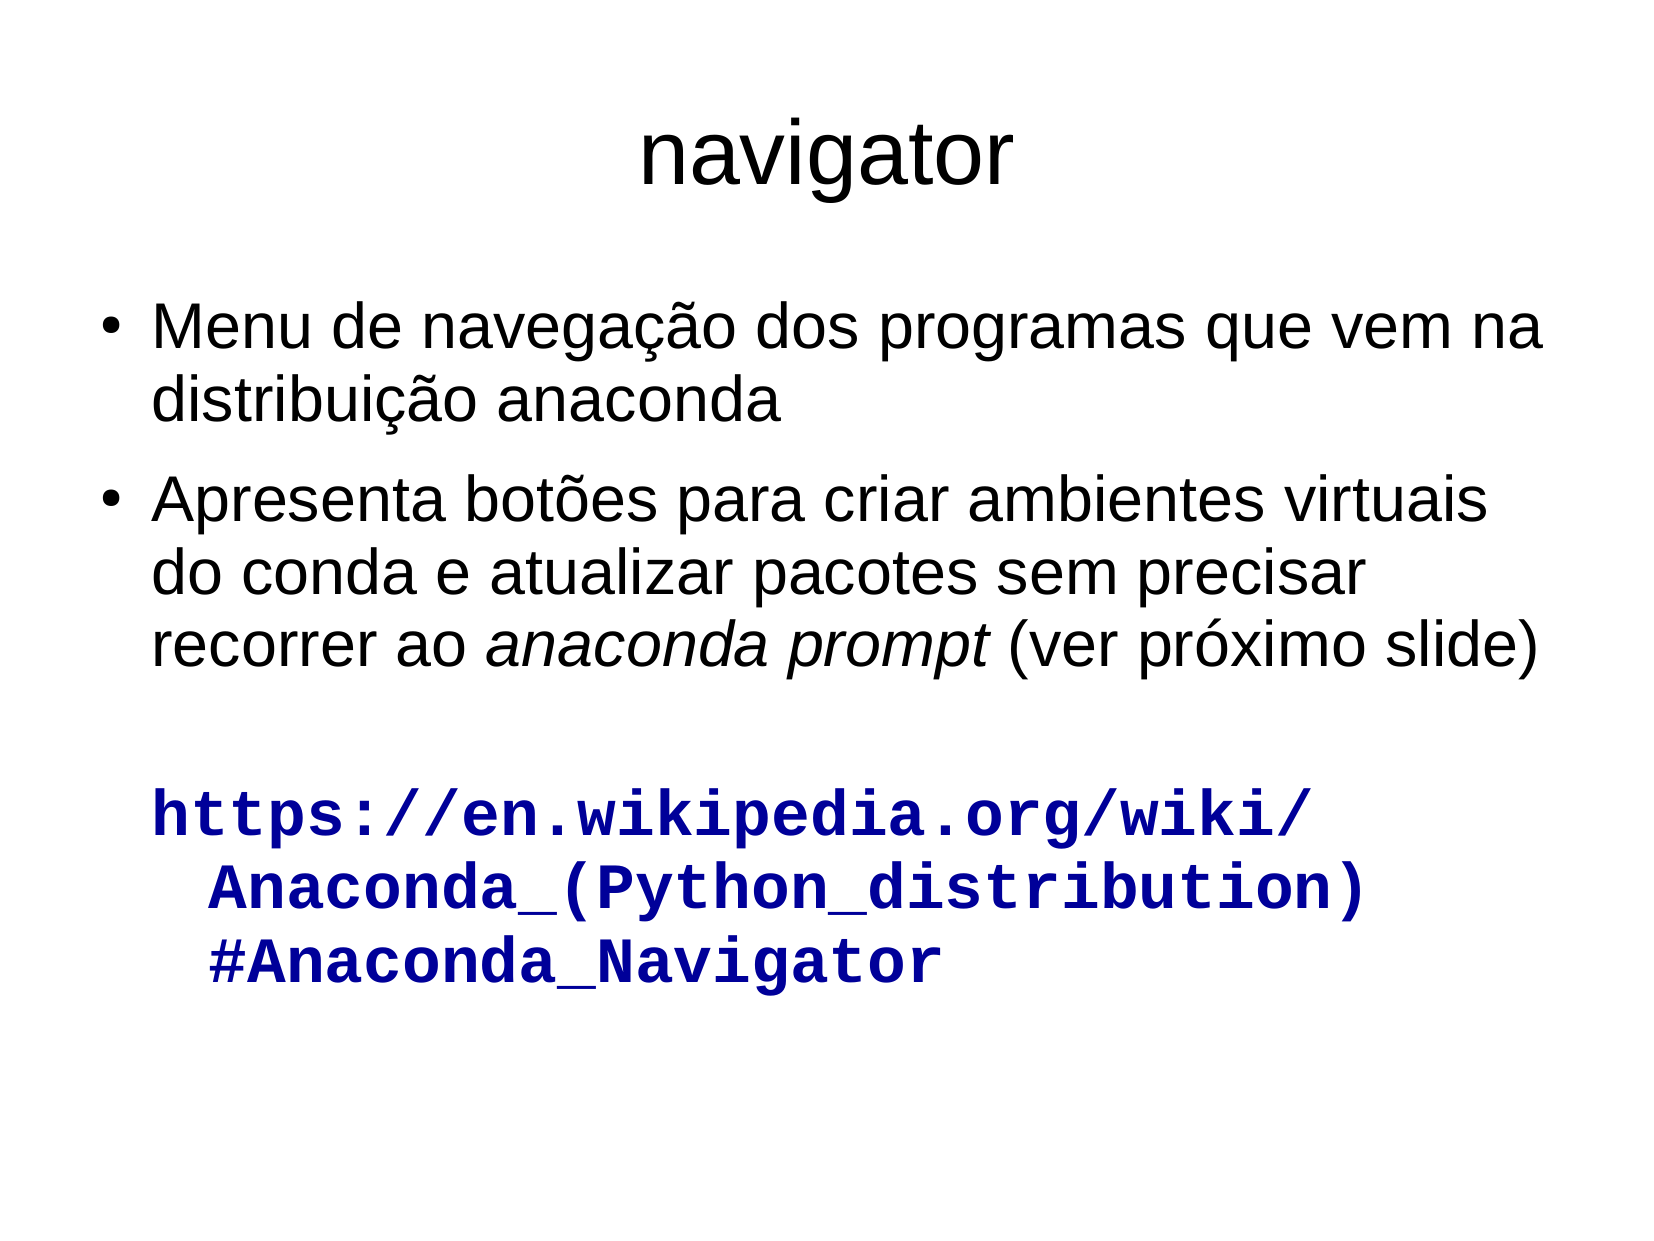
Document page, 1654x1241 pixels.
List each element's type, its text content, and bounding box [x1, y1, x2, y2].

title navigator [82, 49, 1571, 257]
list Menu de navegação dos programas que vem na distribuição anaconda Apresenta botões para criar ambientes virtuais do conda e atualizar pacotes sem precisar recorrer ao anaconda prompt (ver próximo slide) https://en.wikipedia.org/wiki/ Anaconda_(Python_distribution) #Anaconda_Navigator [82, 290, 1571, 1010]
